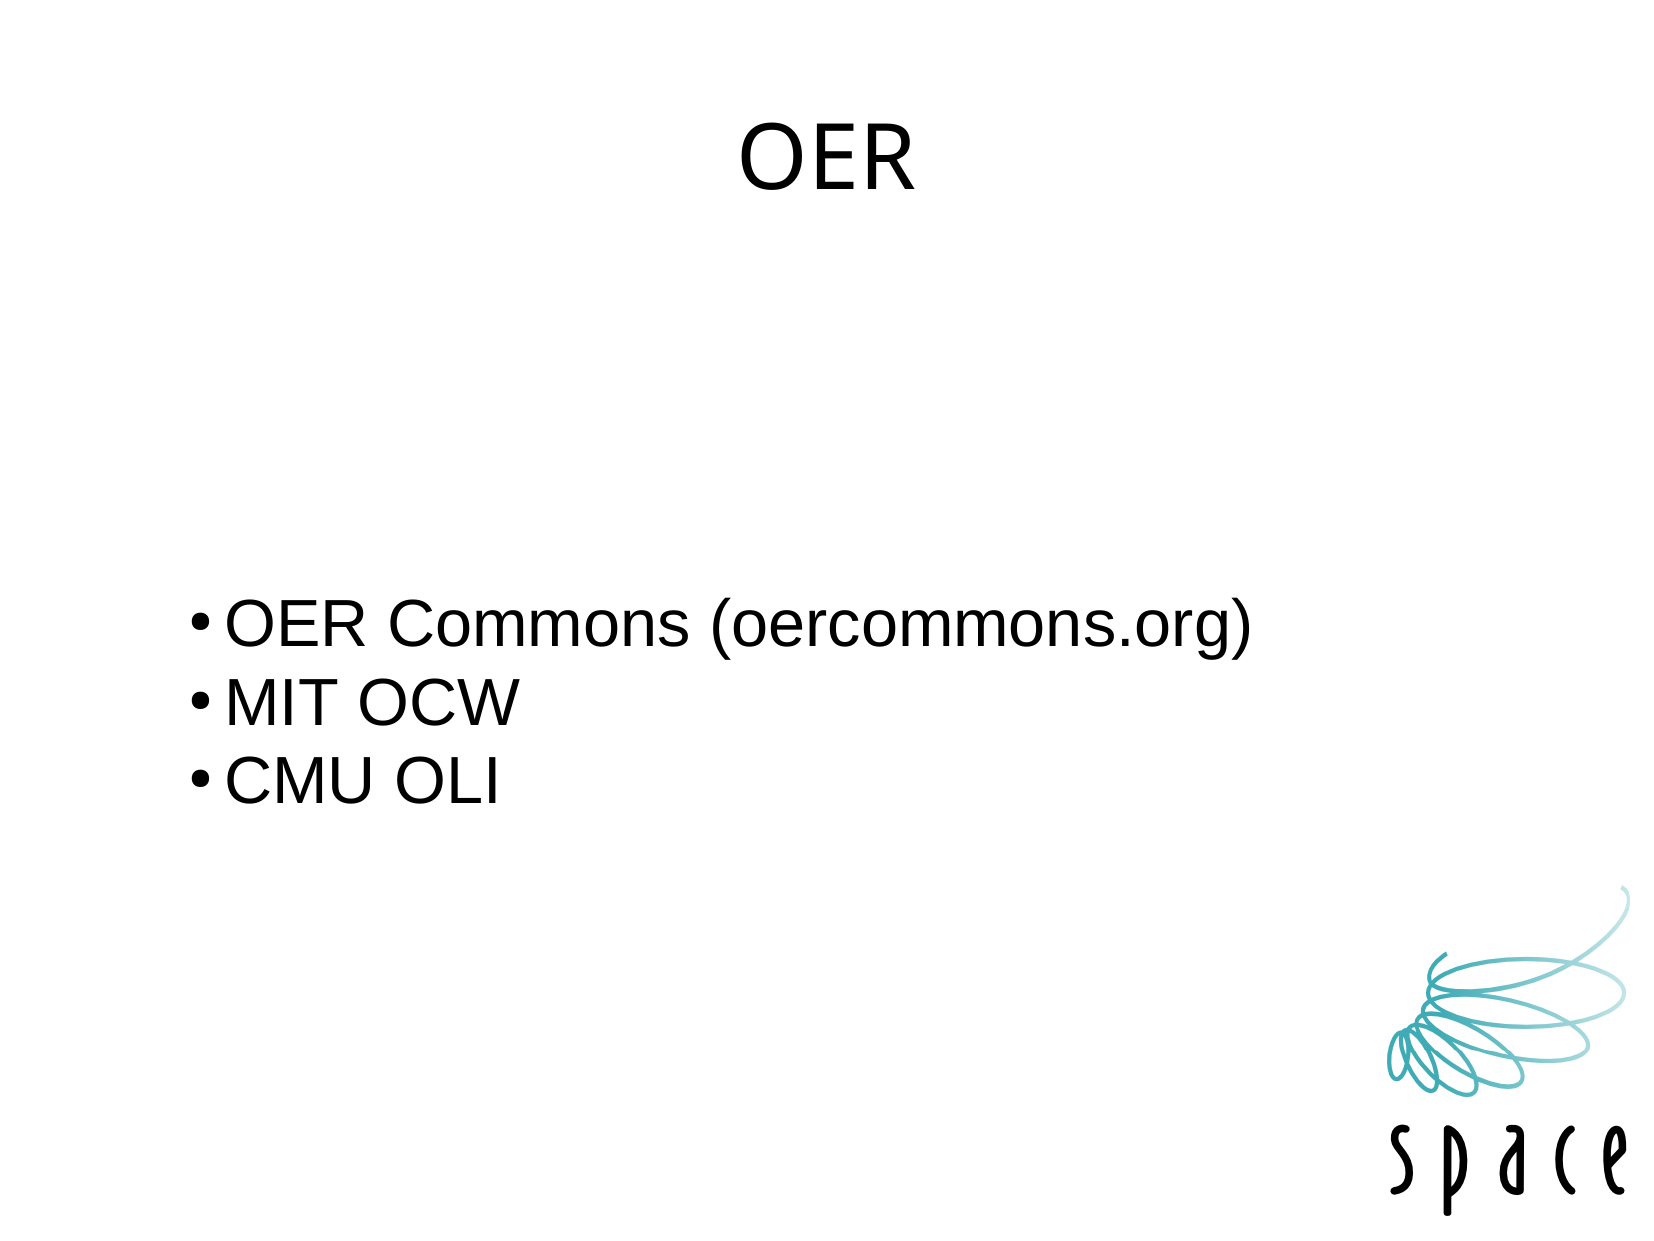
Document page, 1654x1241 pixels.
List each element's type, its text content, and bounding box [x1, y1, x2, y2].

picture [1387, 885, 1630, 1216]
title OER [82, 56, 1571, 249]
subtitle OER Commons (oercommons.org)‏ MIT OCW CMU OLI [82, 297, 1571, 1102]
